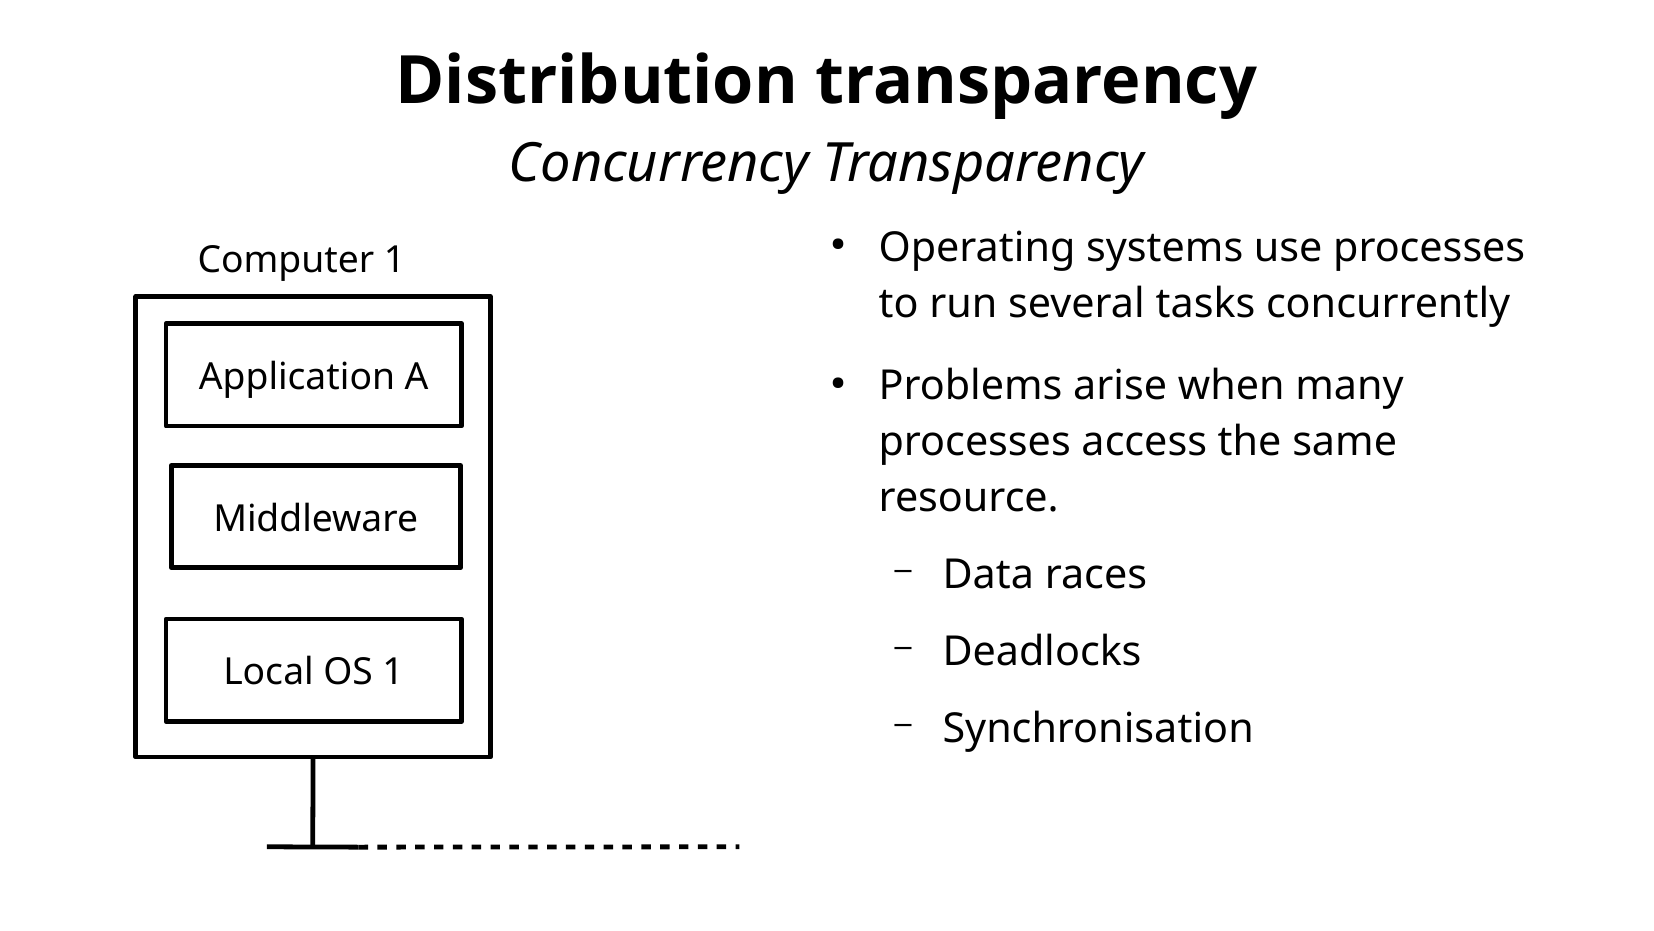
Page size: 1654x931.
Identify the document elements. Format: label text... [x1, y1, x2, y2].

title Distribution transparency Concurrency Transparency [82, 36, 1571, 193]
text_box Local OS 1 [166, 619, 462, 722]
text_box Application A [166, 323, 462, 427]
list Operating systems use processes to run several tasks concurrently Problems arise when many processes access the same resource. Data races Deadlocks Synchronisation [814, 217, 1542, 757]
text_box Middleware [171, 465, 461, 568]
text_box Computer 1 [183, 225, 443, 341]
